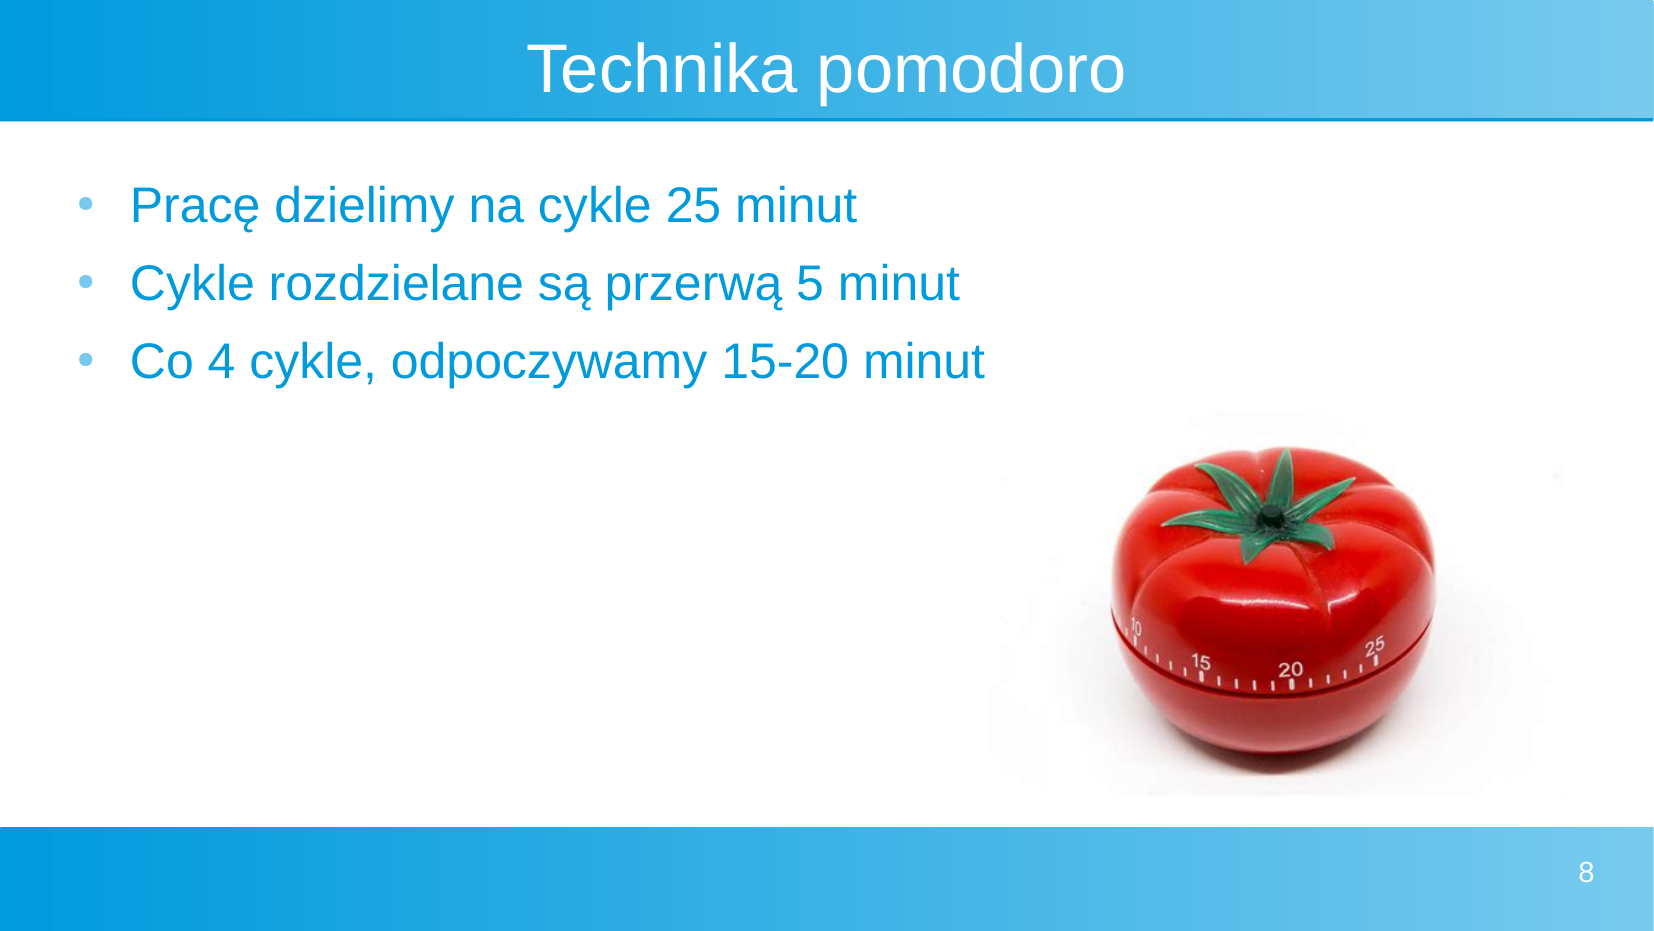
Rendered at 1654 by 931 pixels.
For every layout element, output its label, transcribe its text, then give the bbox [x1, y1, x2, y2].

list Pracę dzielimy na cykle 25 minut Cykle rozdzielane są przerwą 5 minut Co 4 cykle, odpoczywamy 15-20 minut [59, 177, 1595, 768]
picture [980, 407, 1565, 798]
title Technika pomodoro [59, 29, 1595, 108]
